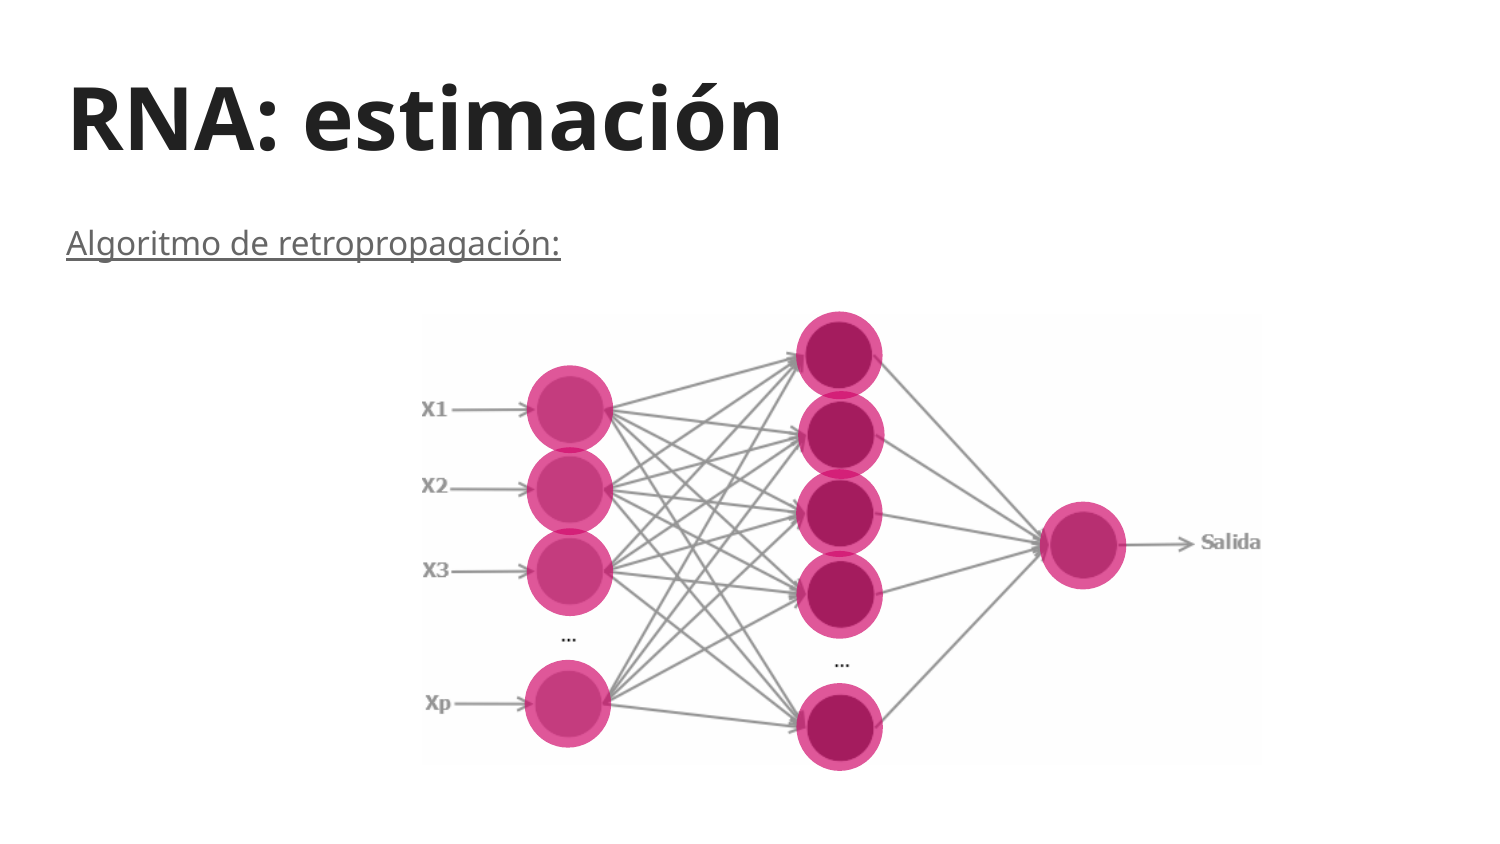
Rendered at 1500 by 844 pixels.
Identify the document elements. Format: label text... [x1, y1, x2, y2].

text_box [526, 365, 614, 617]
text_box [796, 683, 883, 771]
text_box [1039, 501, 1127, 590]
title RNA: estimación [51, 48, 1449, 180]
picture [422, 314, 1262, 765]
text_box [796, 311, 885, 639]
list Algoritmo de retropropagación: [51, 201, 1449, 290]
text_box [524, 659, 612, 748]
